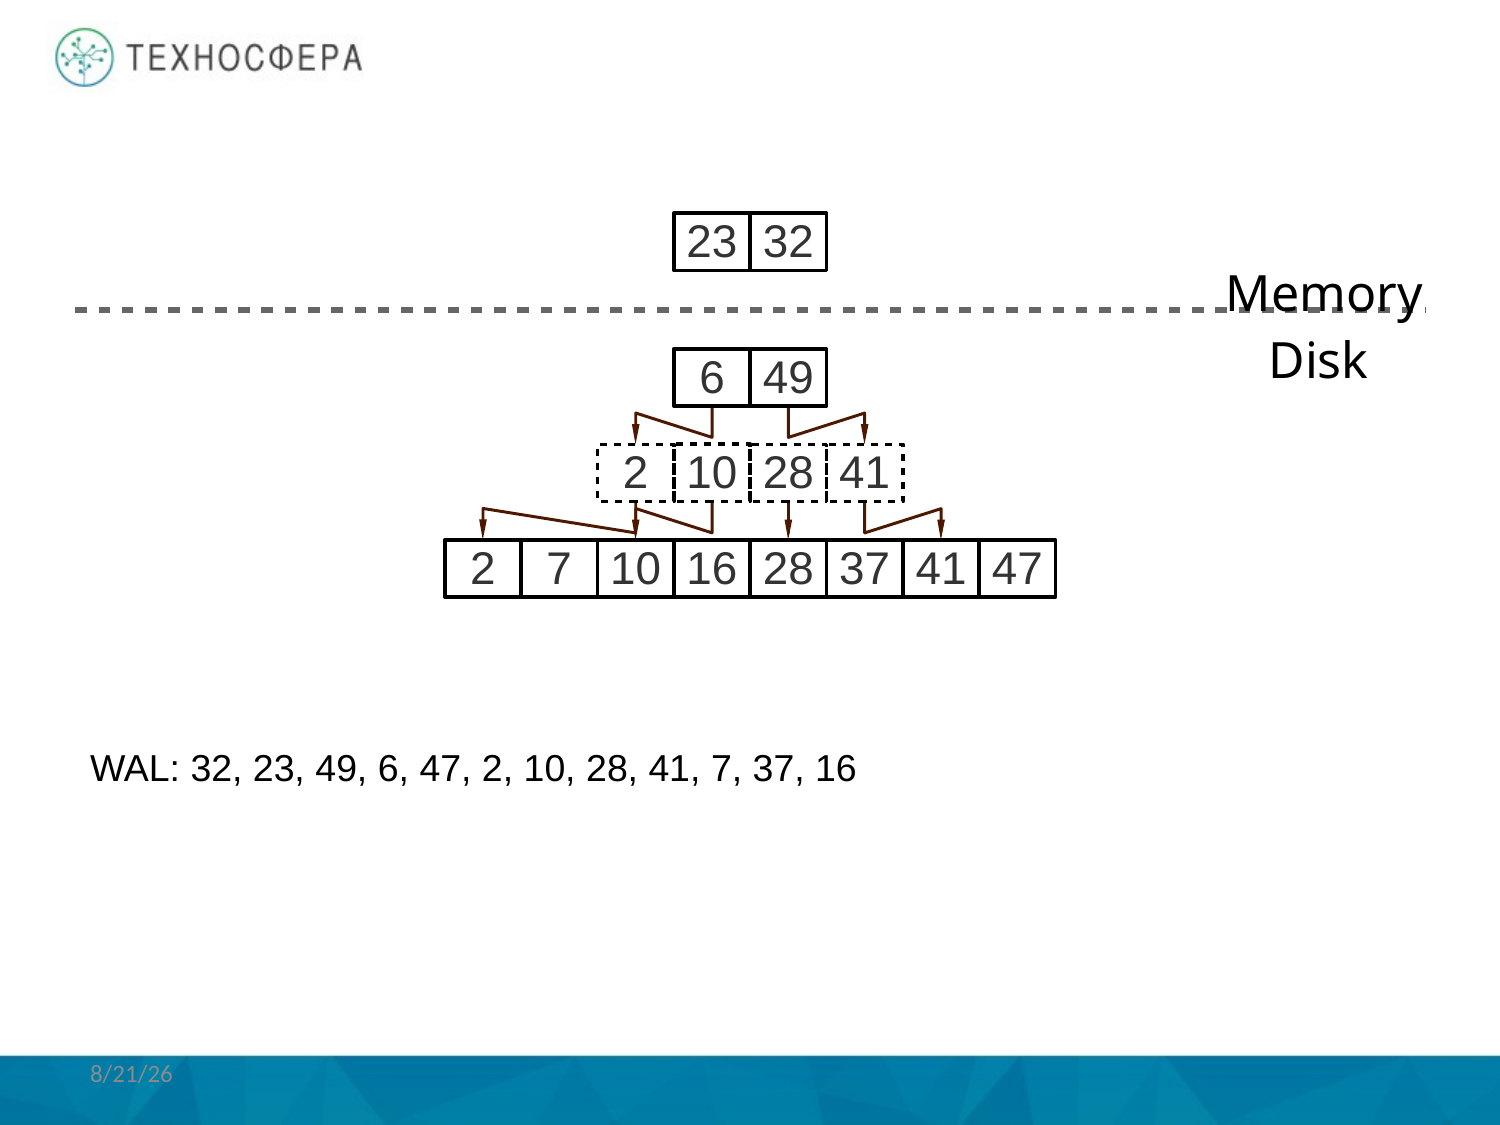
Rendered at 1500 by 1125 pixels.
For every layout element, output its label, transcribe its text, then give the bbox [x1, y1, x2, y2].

text_box 49 [750, 348, 827, 407]
text_box 23 [673, 213, 750, 271]
text_box 47 [979, 539, 1056, 598]
text_box 7 [521, 539, 597, 598]
text_box 16 [673, 539, 750, 598]
text_box 6 [673, 348, 750, 407]
text_box 28 [750, 539, 826, 598]
text_box WAL: 32, 23, 49, 6, 47, 2, 10, 28, 41, 7, 37, 16 [75, 740, 1361, 797]
text_box 37 [826, 539, 902, 598]
text_box Memory [1210, 250, 1443, 327]
text_box 2 [444, 539, 521, 598]
text_box 10 [673, 444, 750, 502]
text_box 41 [826, 444, 903, 502]
text_box 28 [750, 444, 826, 502]
text_box 41 [902, 539, 979, 598]
text_box 32 [750, 213, 827, 271]
text_box 10 [597, 539, 673, 598]
text_box Disk [1253, 317, 1392, 394]
picture [0, 0, 1500, 1057]
text_box 2 [597, 444, 673, 502]
